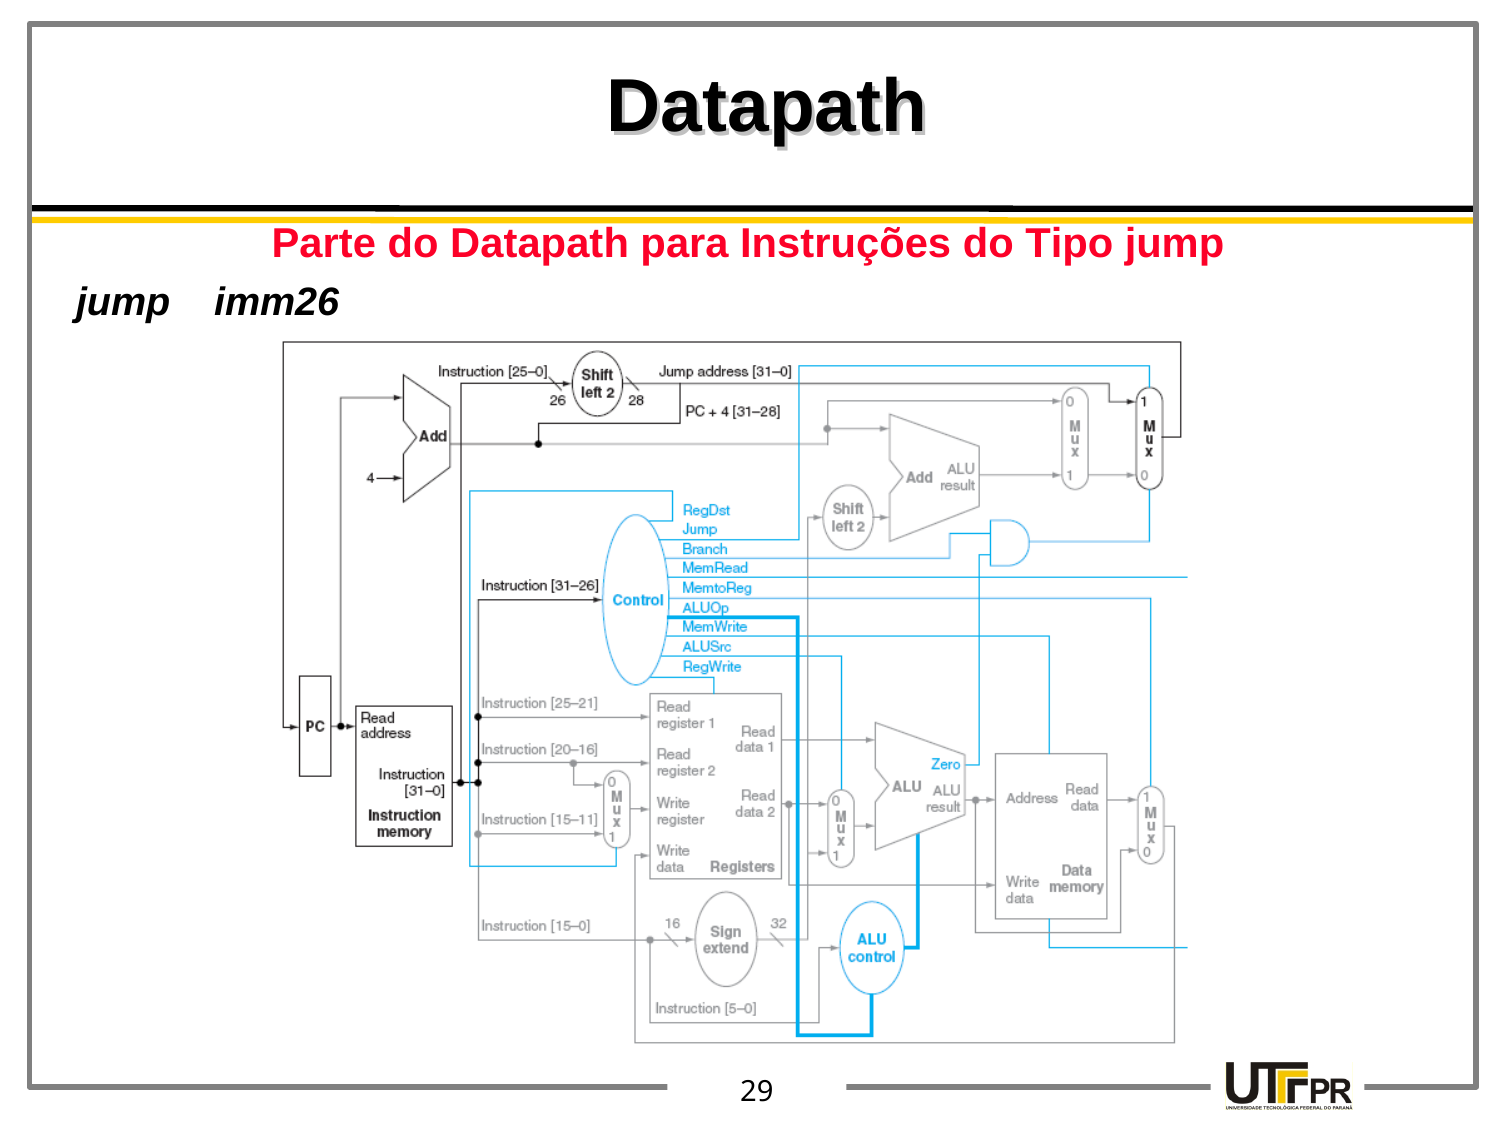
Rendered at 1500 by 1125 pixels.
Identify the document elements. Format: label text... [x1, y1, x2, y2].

picture [1225, 1062, 1353, 1110]
title Datapath [29, 59, 1477, 207]
list Parte do Datapath para Instruções do Tipo jump jump imm26 [61, 213, 1436, 446]
picture [269, 334, 1204, 1052]
